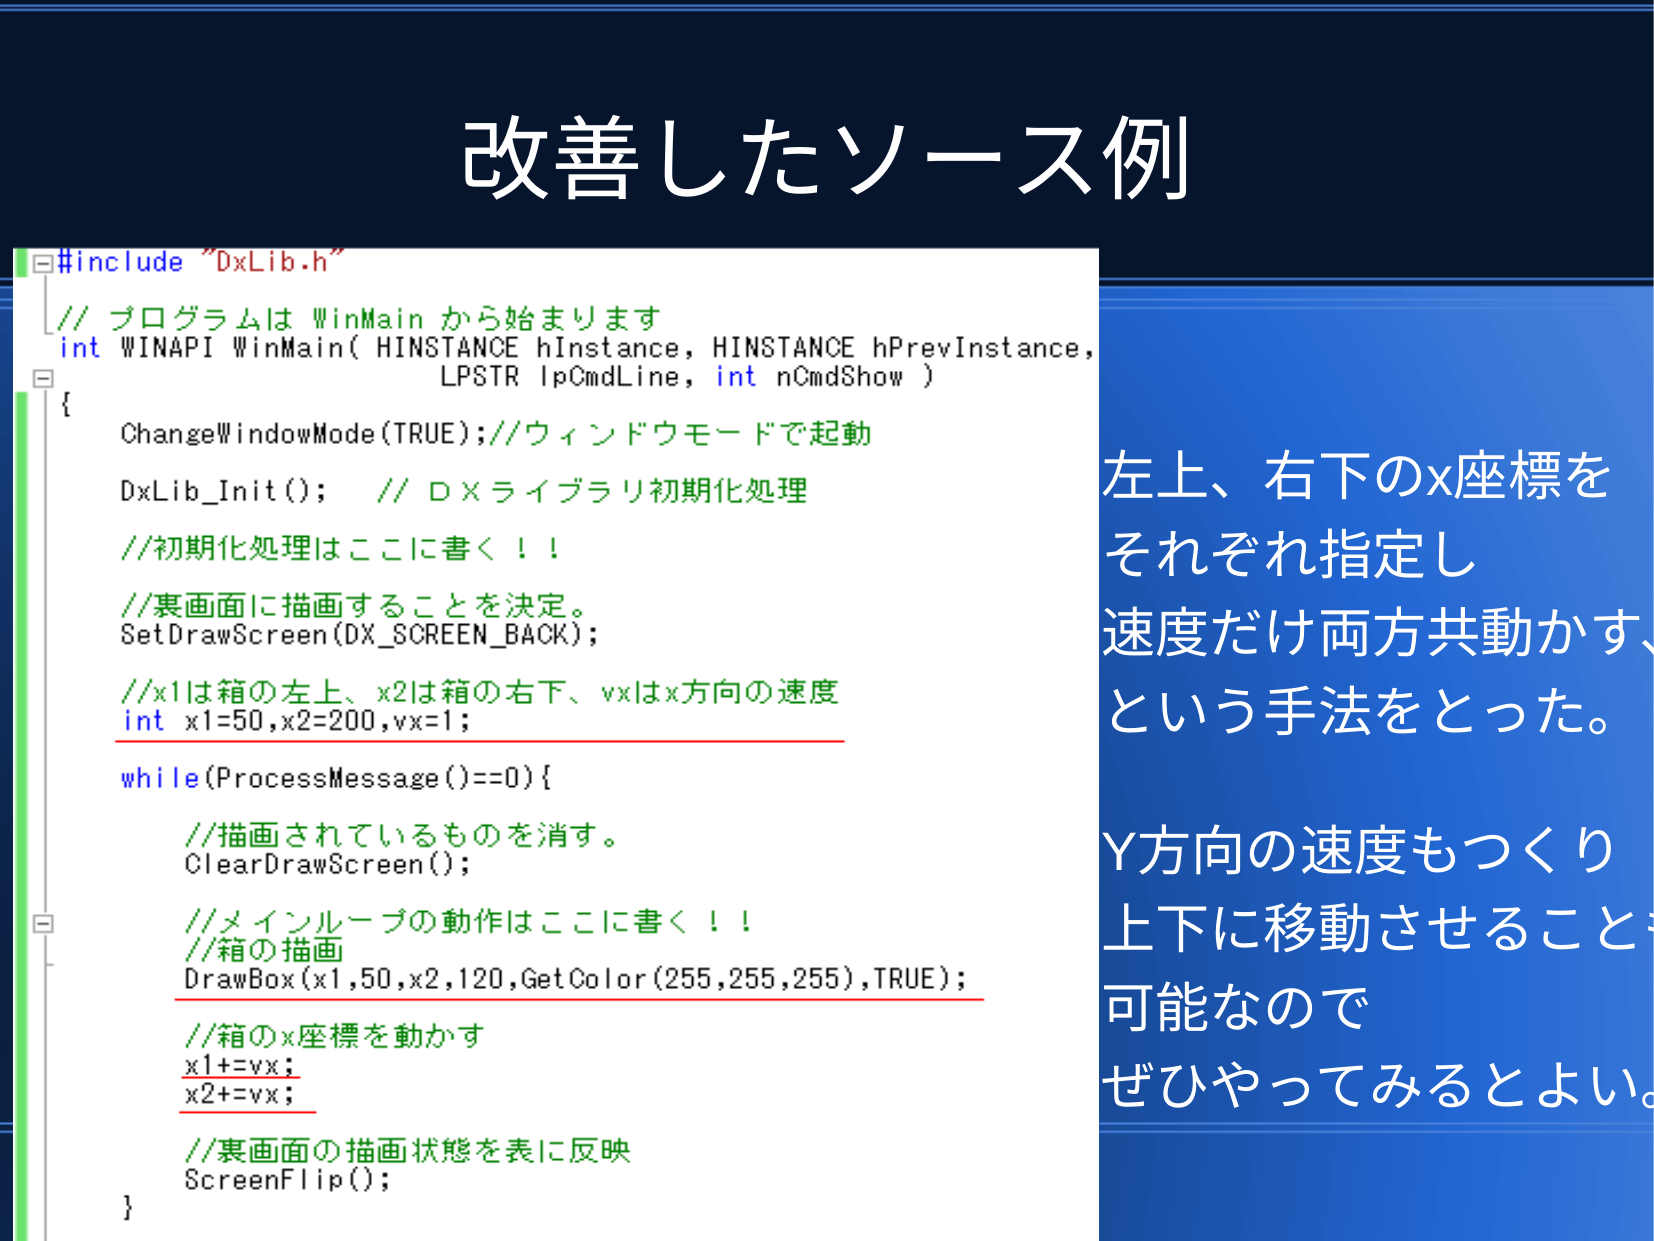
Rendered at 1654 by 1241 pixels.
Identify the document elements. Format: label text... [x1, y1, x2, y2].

picture [1336, 941, 1348, 945]
picture [1645, 1095, 1654, 1106]
title 改善したソース例 [82, 49, 1571, 257]
text_box 左上、右下のx座標を それぞれ指定し 速度だけ両方共動かす、 という手法をとった。 Y方向の速度もつくり 上下に移動させることも 可能なので ぜひやってみるとよい。 [1099, 425, 1654, 941]
picture [1500, 941, 1511, 947]
picture [0, 0, 1654, 1241]
